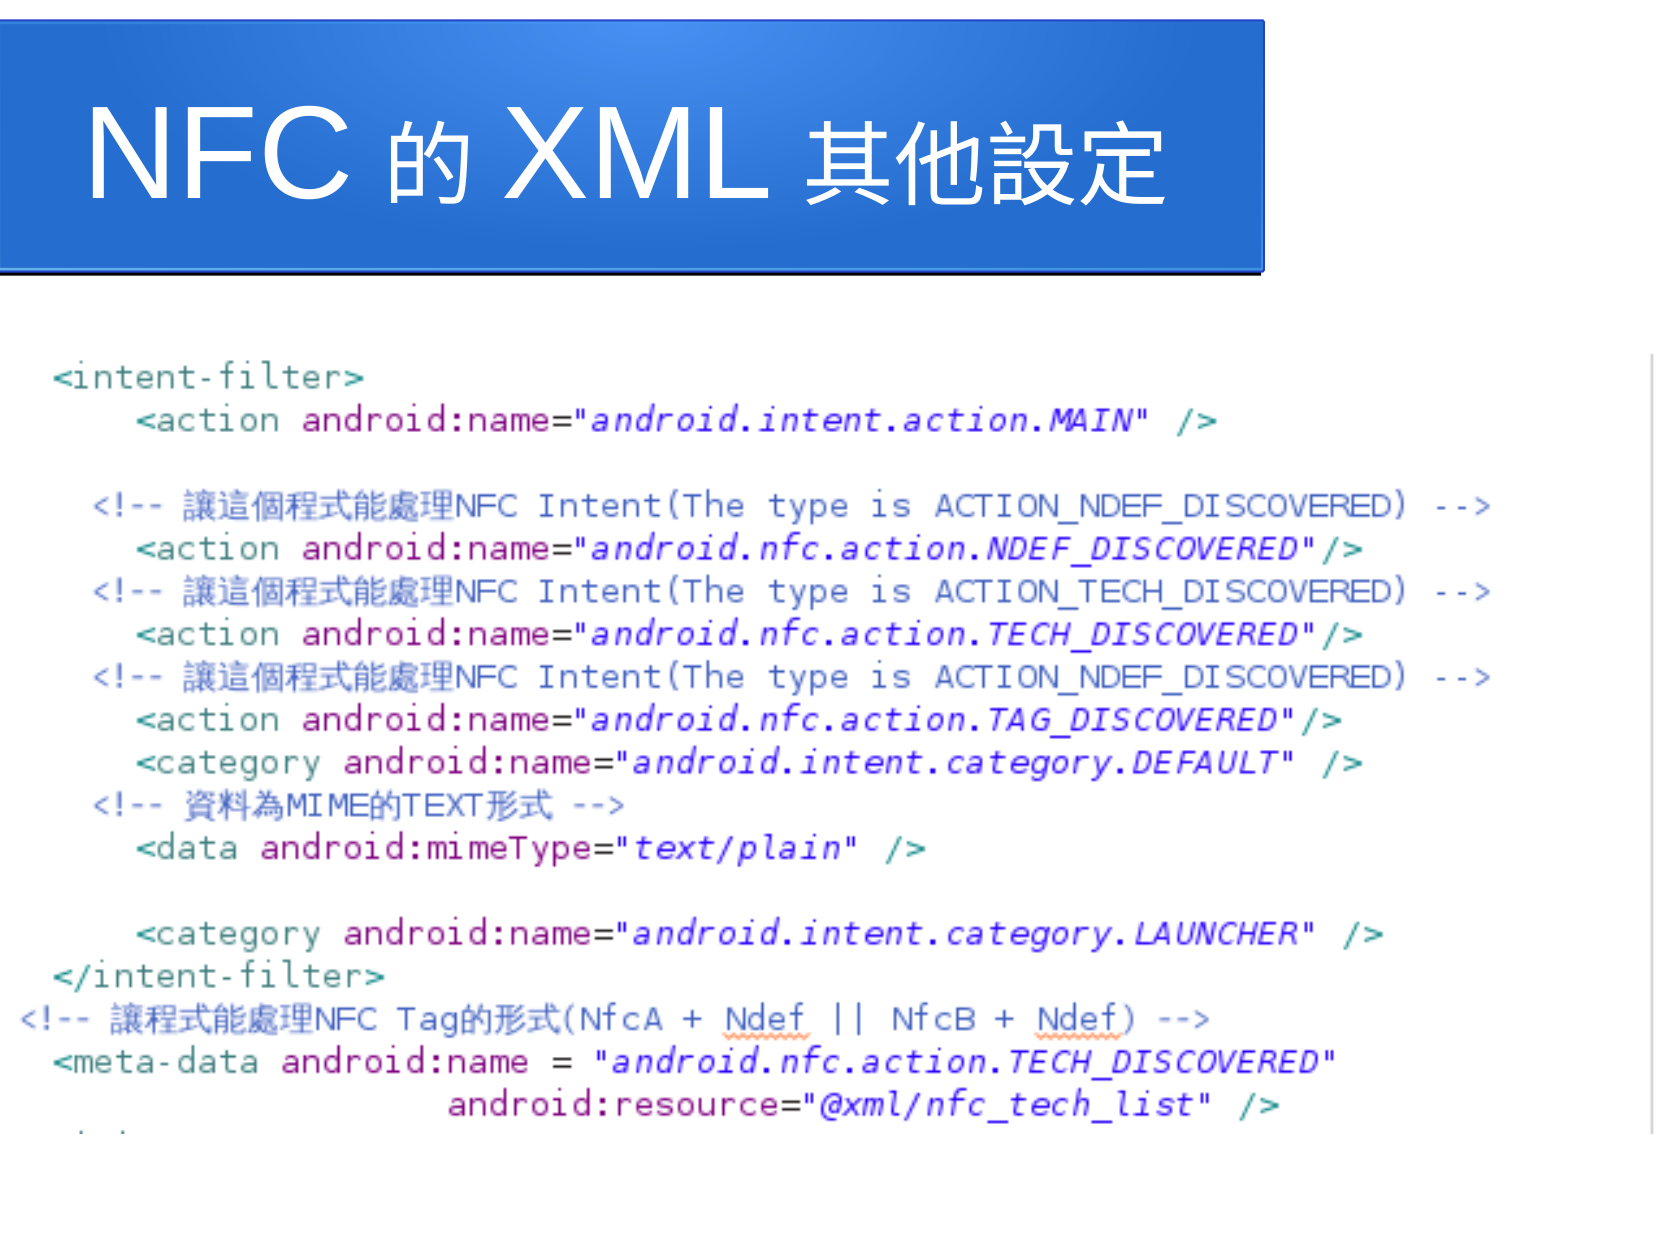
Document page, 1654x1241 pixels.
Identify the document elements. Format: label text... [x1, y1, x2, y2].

picture [0, 354, 1654, 1134]
title NFC的XML其他設定 [82, 49, 1250, 257]
